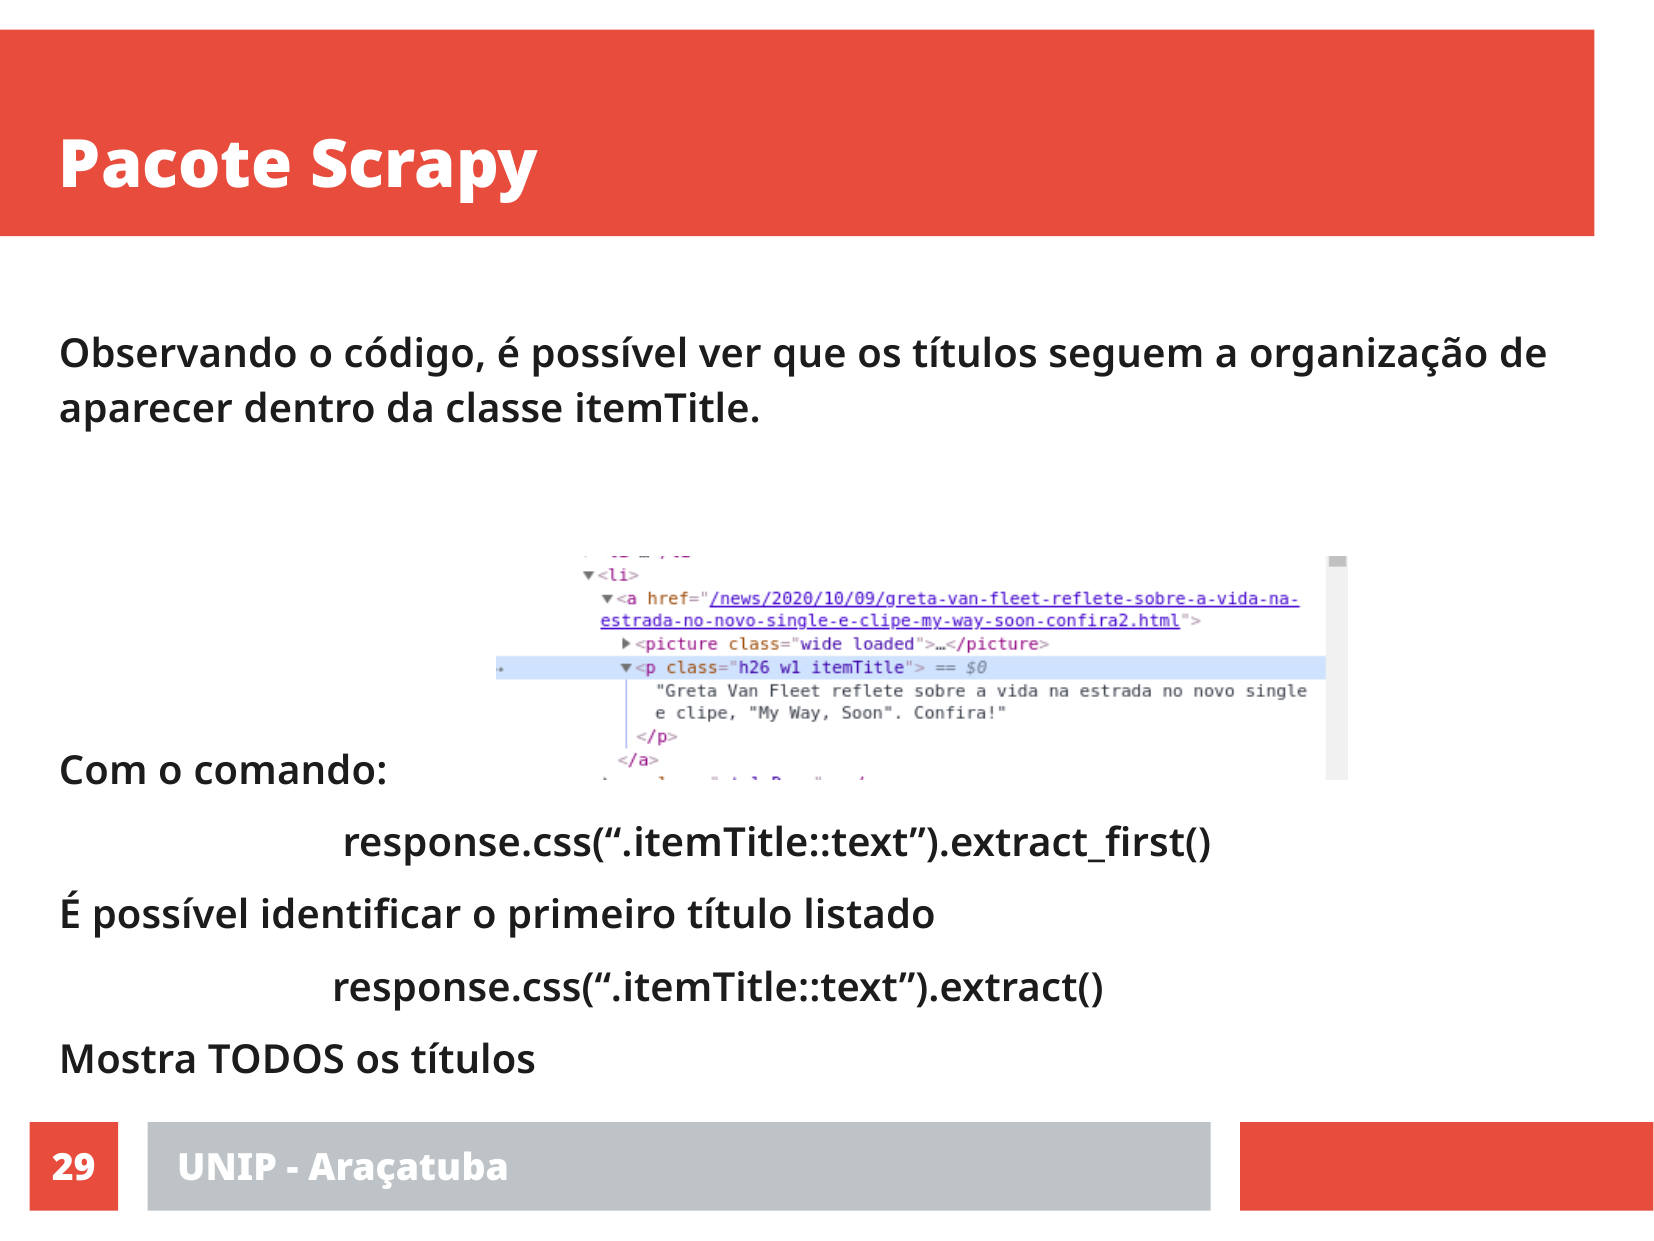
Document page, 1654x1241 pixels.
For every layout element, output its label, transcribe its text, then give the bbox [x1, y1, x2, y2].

list Observando o código, é possível ver que os títulos seguem a organização de aparecer dentro da classe itemTitle. Com o comando: response.css(“.itemTitle::text”).extract_first() É possível identificar o primeiro título listado response.css(“.itemTitle::text”).extract() Mostra TODOS os títulos [59, 324, 1565, 1093]
title Pacote Scrapy [59, 59, 1595, 207]
picture [496, 556, 1348, 780]
